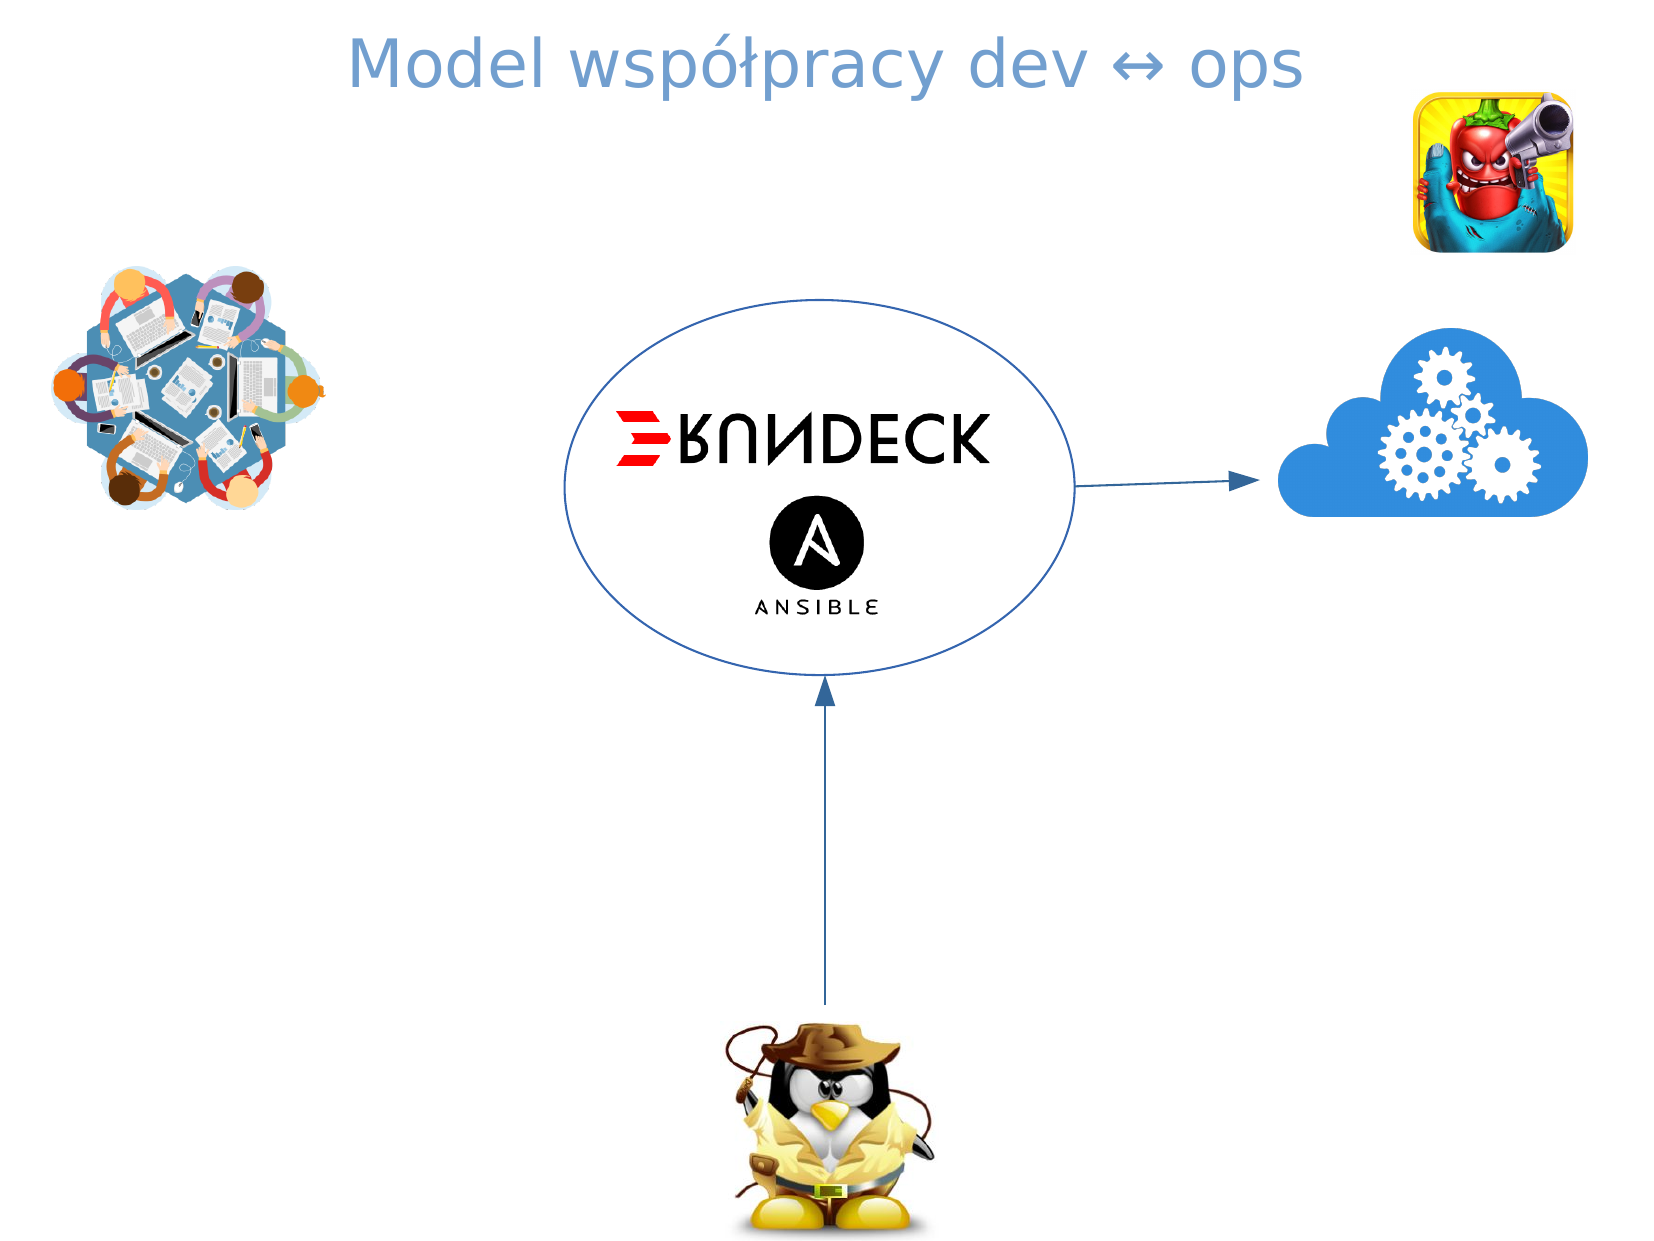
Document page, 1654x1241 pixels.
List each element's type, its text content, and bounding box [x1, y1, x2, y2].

picture [616, 411, 990, 466]
text_box Model współpracy dev ↔ ops [332, 17, 1322, 111]
picture [1410, 89, 1576, 256]
picture [0, 266, 405, 510]
picture [1278, 328, 1588, 517]
picture [741, 482, 890, 631]
picture [720, 1021, 939, 1241]
